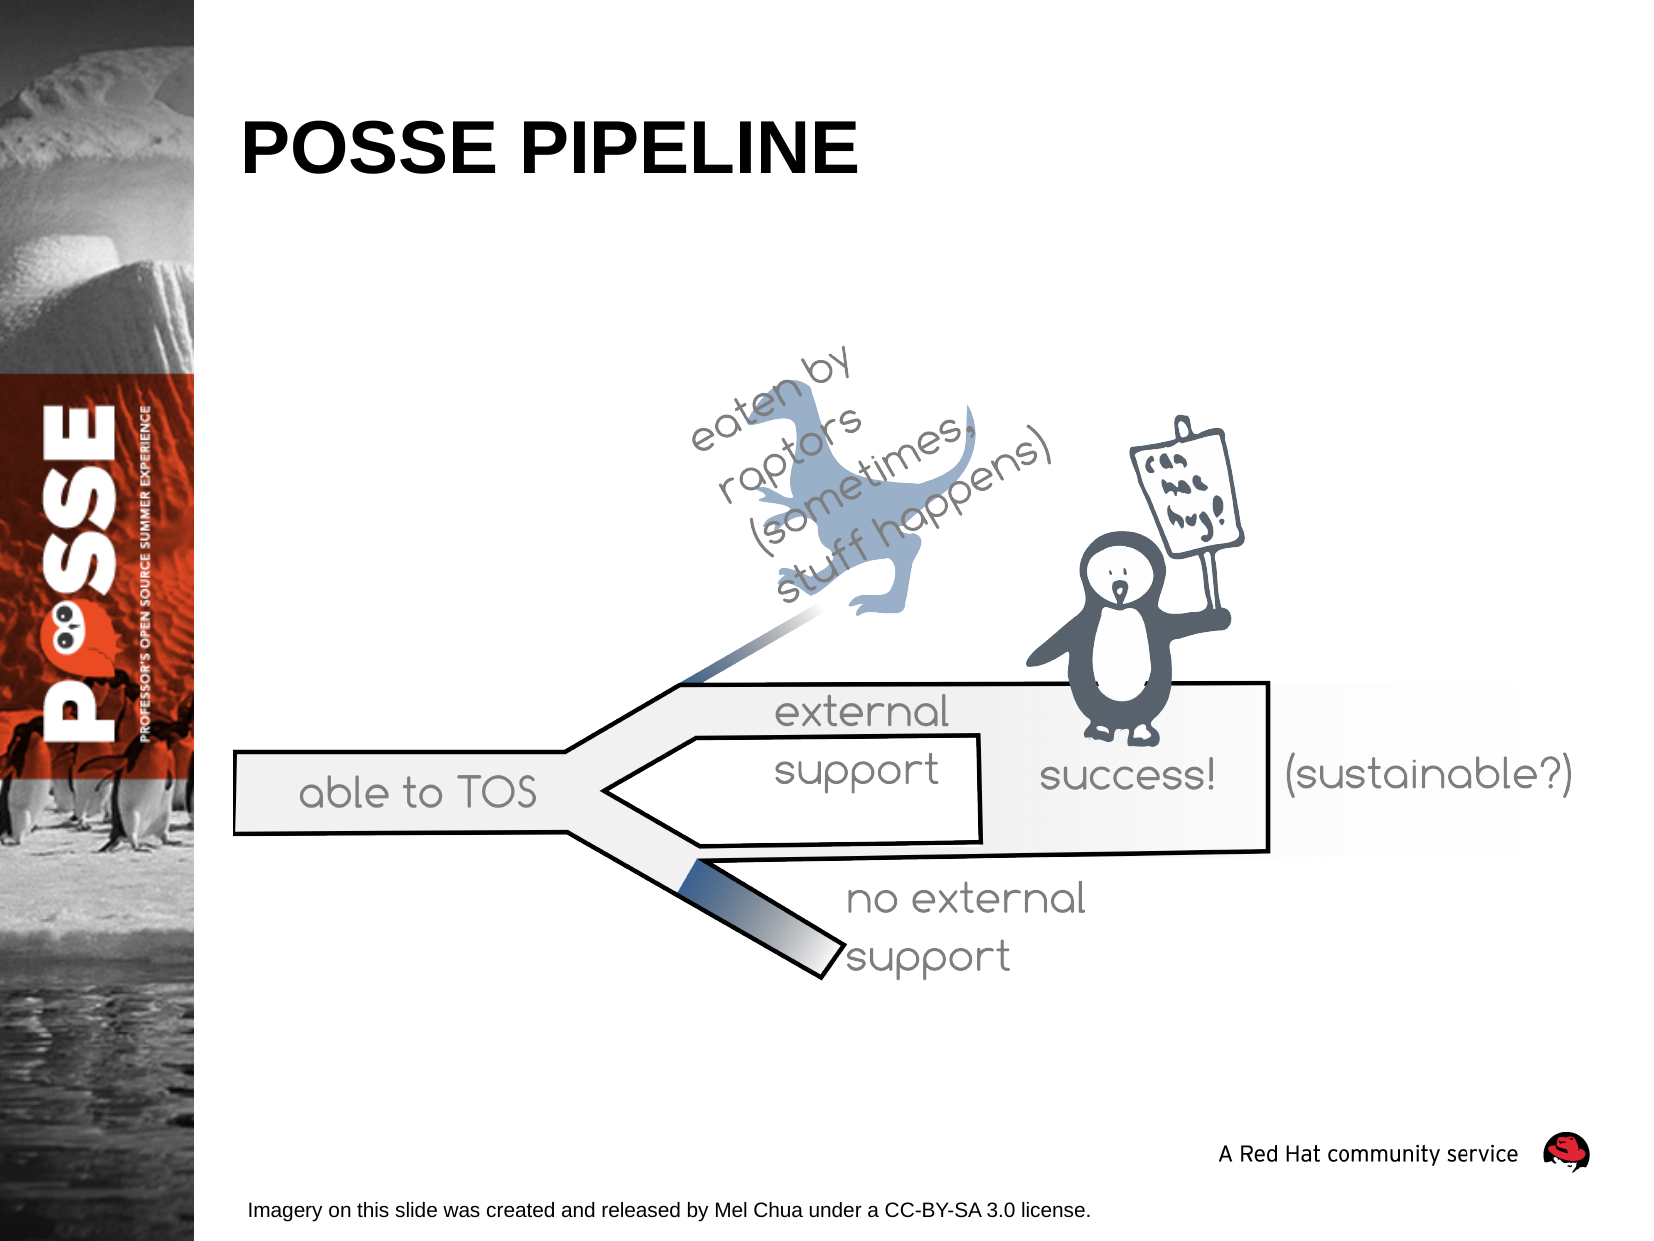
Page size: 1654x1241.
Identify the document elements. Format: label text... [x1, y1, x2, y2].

picture [1219, 1132, 1591, 1181]
text_box POSSE PIPELINE [225, 98, 1543, 198]
text_box Imagery on this slide was created and released by Mel Chua under a CC-BY-SA 3.0 license. [232, 1191, 1154, 1241]
picture [233, 345, 1571, 982]
picture [0, 0, 194, 1241]
